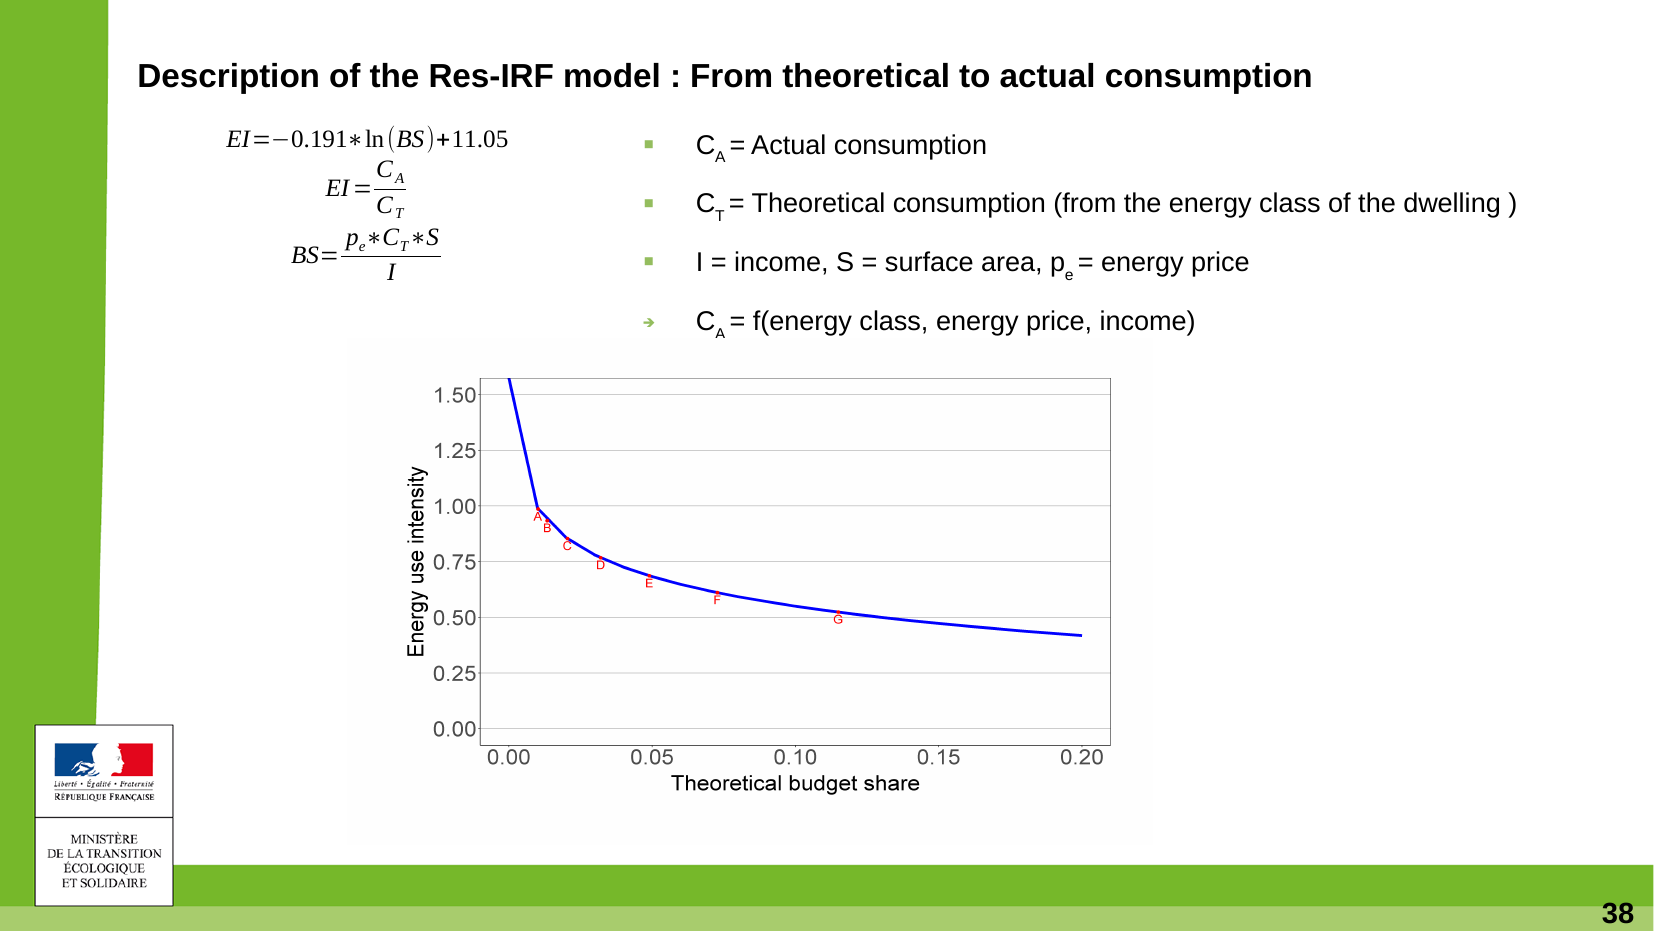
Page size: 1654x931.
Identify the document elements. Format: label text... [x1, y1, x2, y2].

list CA = Actual consumption CT = Theoretical consumption (from the energy class of the dwelling ) I = income, S = surface area, pe = energy price CA = f(energy class, energy price, income) [624, 77, 1596, 419]
picture [0, 0, 1654, 931]
chart [218, 125, 514, 287]
title Description of the Res-IRF model : From theoretical to actual consumption [137, 37, 1571, 116]
